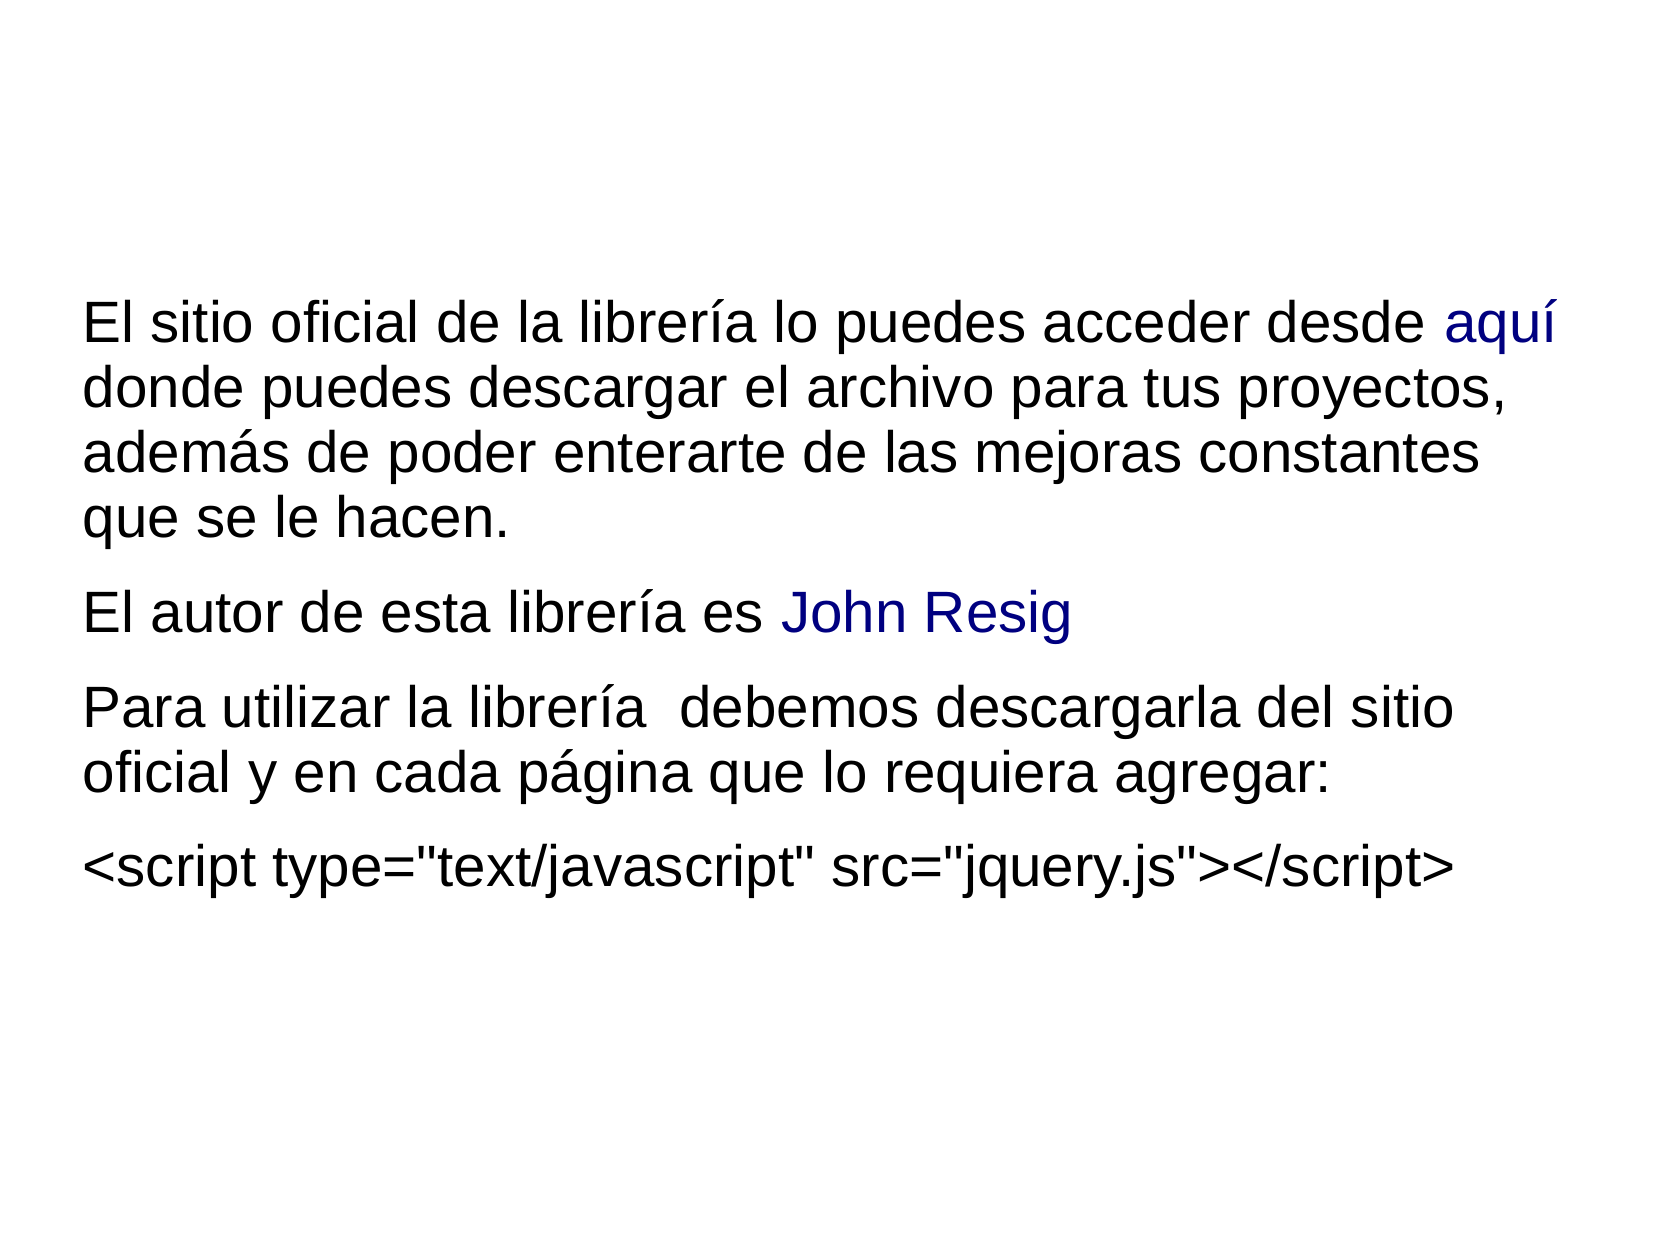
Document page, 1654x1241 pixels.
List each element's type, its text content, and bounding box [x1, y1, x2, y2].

list El sitio oficial de la librería lo puedes acceder desde aquí donde puedes descargar el archivo para tus proyectos, además de poder enterarte de las mejoras constantes que se le hacen. El autor de esta librería es John Resig Para utilizar la librería debemos descargarla del sitio oficial y en cada página que lo requiera agregar: <script type="text/javascript" src="jquery.js"></script> [82, 290, 1571, 1010]
